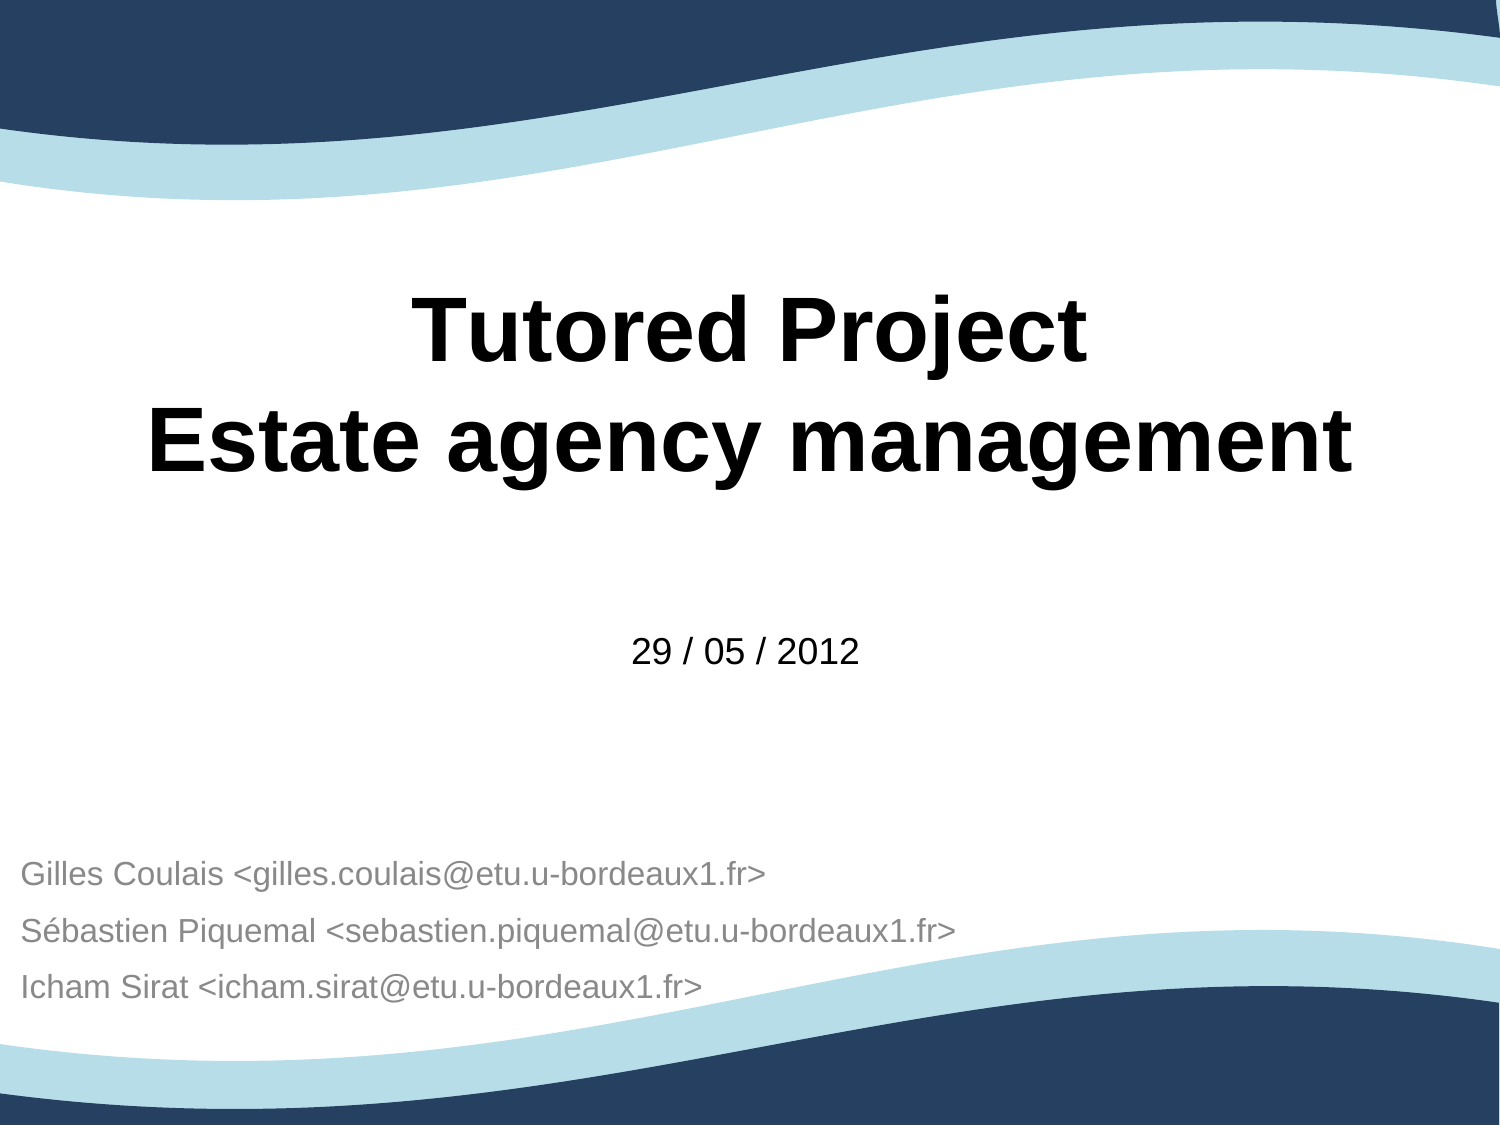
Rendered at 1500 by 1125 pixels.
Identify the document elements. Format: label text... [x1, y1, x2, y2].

text_box Tutored Project Estate agency management [112, 338, 1388, 503]
text_box 29 / 05 / 2012 [616, 619, 876, 680]
text_box Gilles Coulais <gilles.coulais@etu.u-bordeaux1.fr> Sébastien Piquemal <sebastien.piquemal@etu.u-bordeaux1.fr> Icham Sirat <icham.sirat@etu.u-bordeaux1.fr> [5, 844, 1233, 1022]
